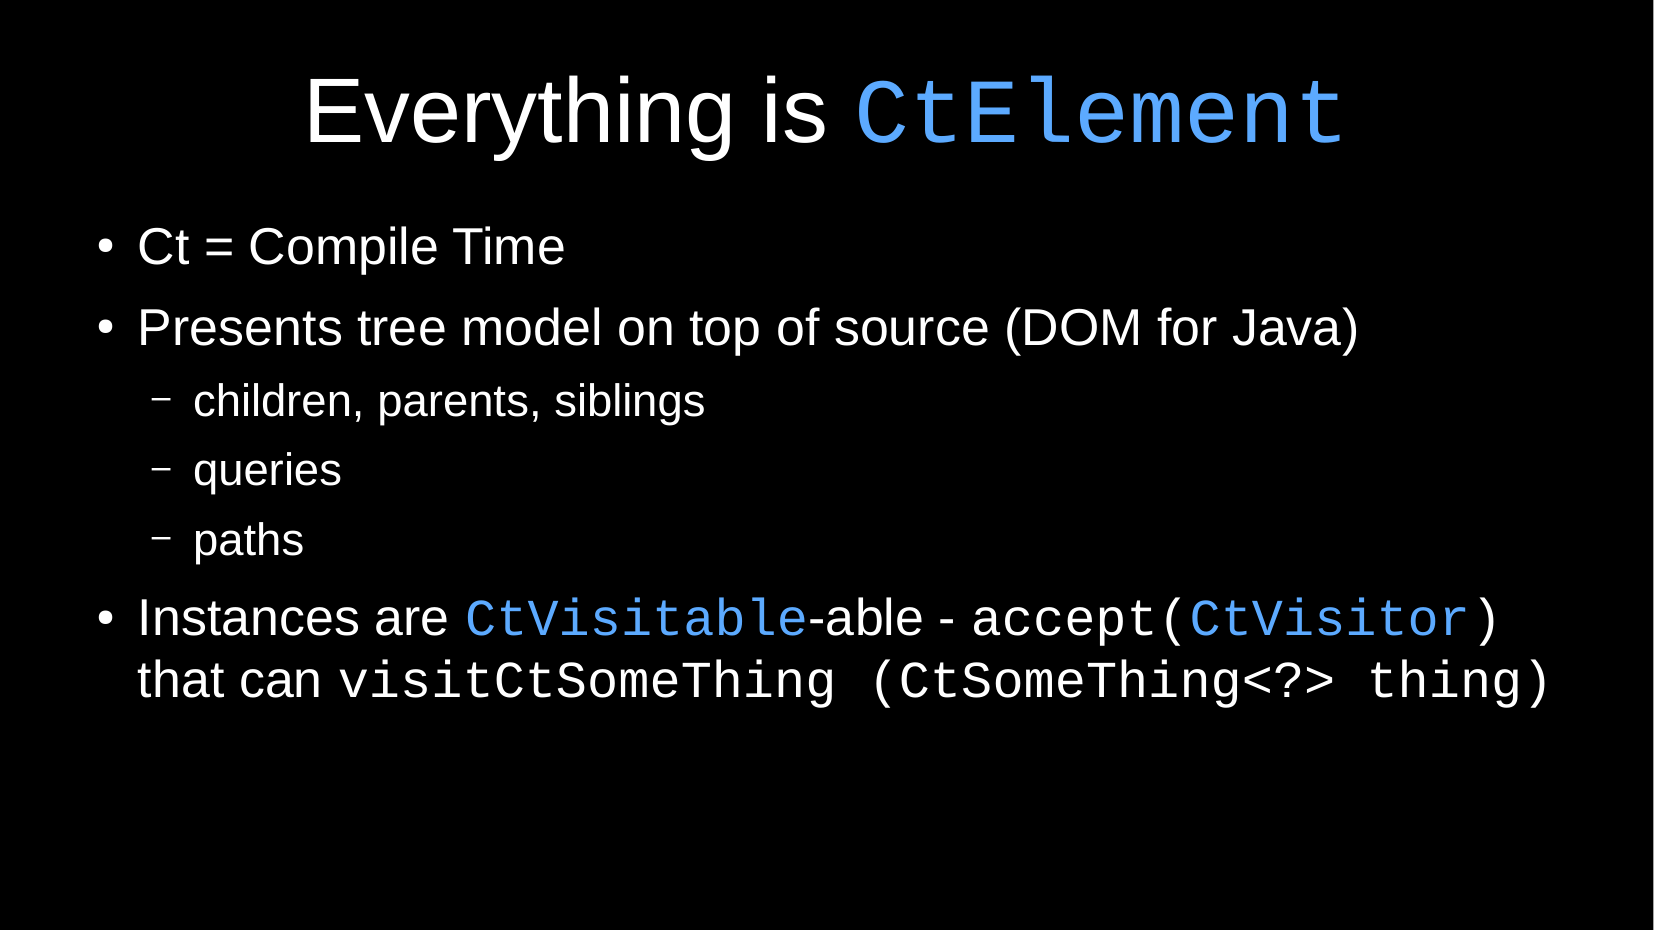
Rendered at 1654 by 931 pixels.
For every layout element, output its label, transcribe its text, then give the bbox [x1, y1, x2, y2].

list Ct = Compile Time Presents tree model on top of source (DOM for Java) children, parents, siblings queries paths Instances are CtVisitable-able - accept(CtVisitor) that can visitCtSomeThing (CtSomeThing<?> thing) [82, 217, 1571, 758]
title Everything is CtElement [82, 37, 1571, 193]
